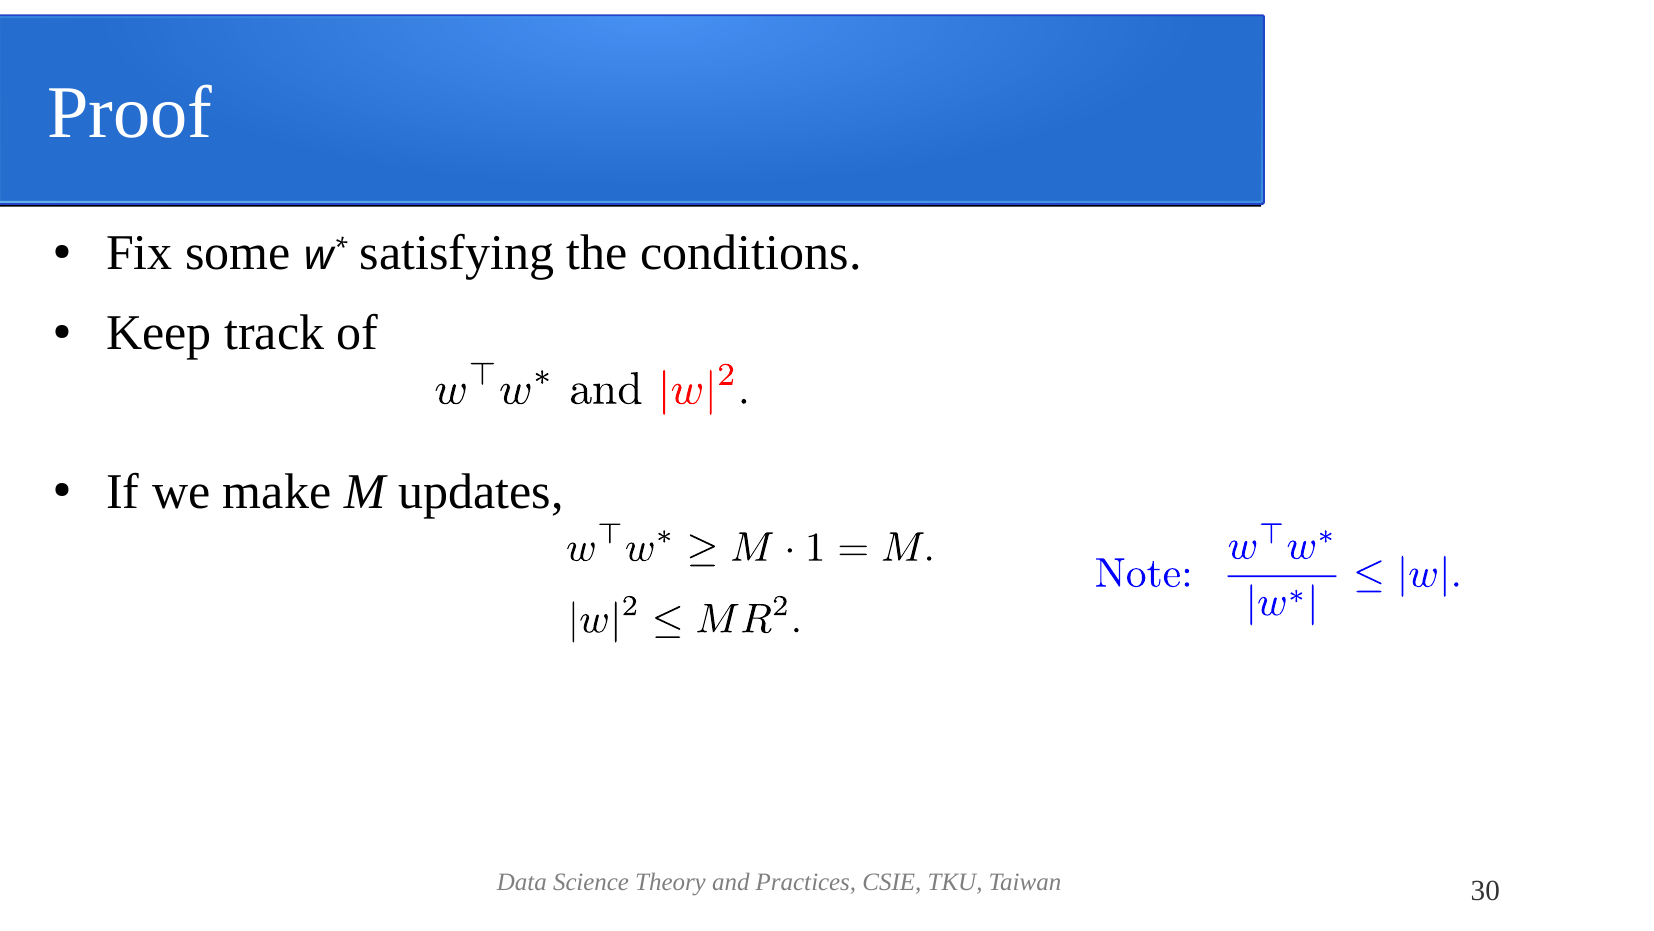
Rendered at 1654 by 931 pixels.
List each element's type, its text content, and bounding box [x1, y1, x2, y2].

picture [566, 594, 801, 645]
picture [434, 362, 747, 416]
title Proof [47, 35, 1199, 189]
picture [1094, 523, 1459, 626]
picture [566, 523, 932, 567]
list Fix some w* satisfying the conditions. Keep track of If we make M updates, [35, 224, 1524, 764]
